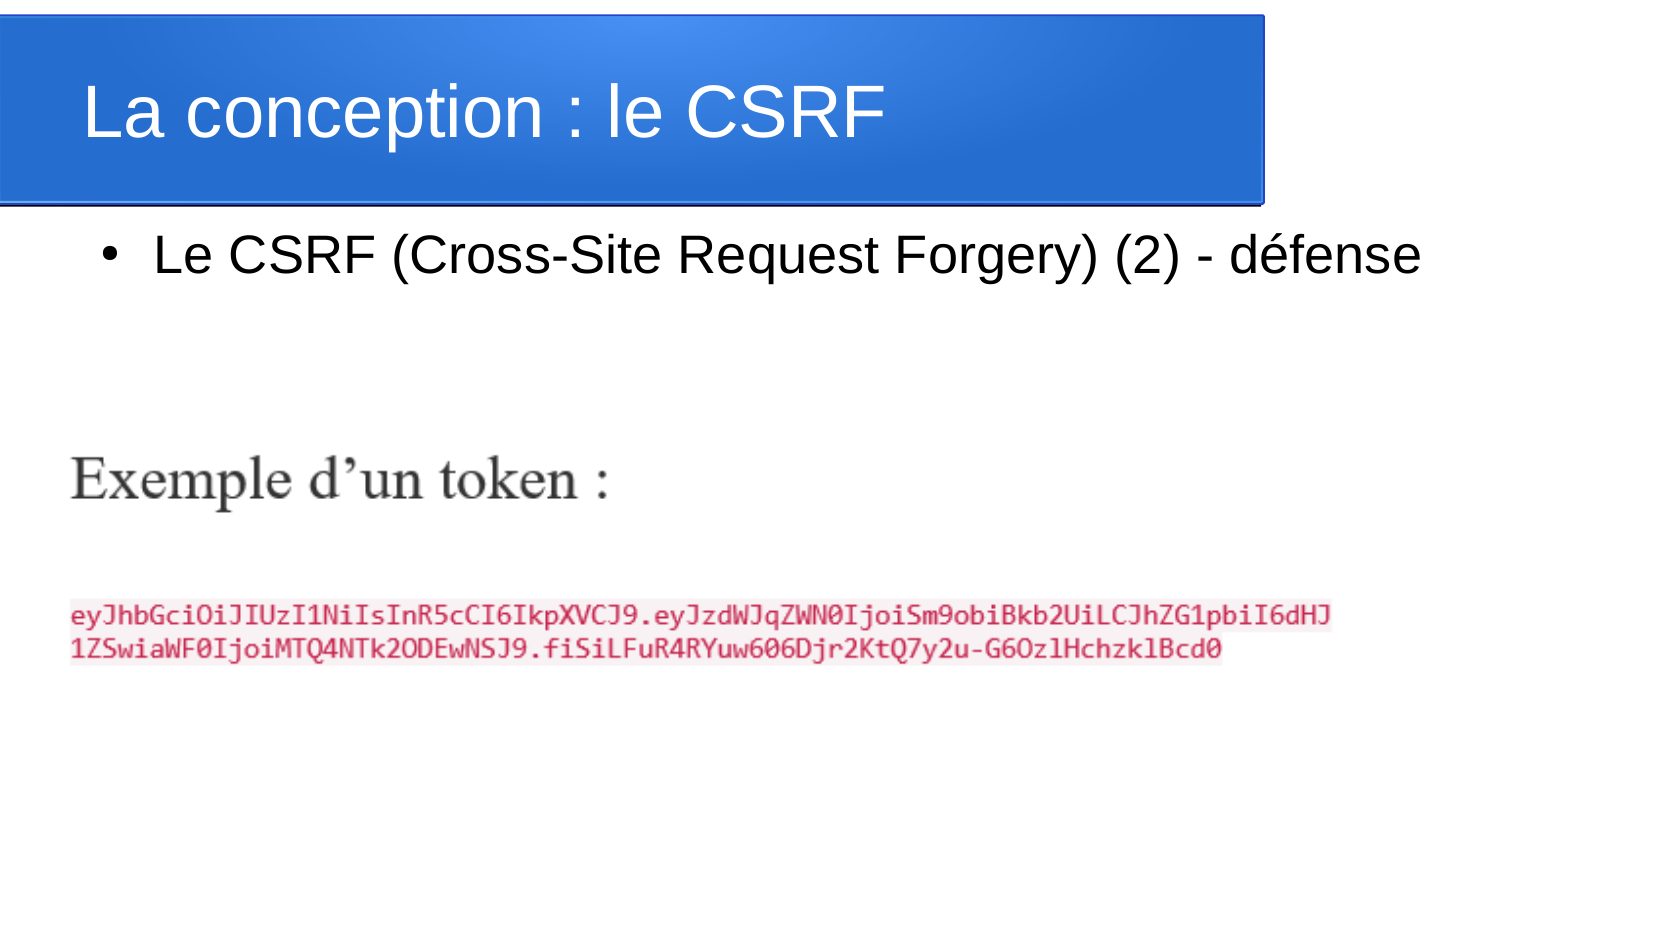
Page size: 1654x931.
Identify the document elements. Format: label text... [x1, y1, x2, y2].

picture [53, 442, 1348, 674]
title La conception : le CSRF [82, 35, 1235, 189]
list Le CSRF (Cross-Site Request Forgery) (2) - défense [82, 224, 1571, 764]
